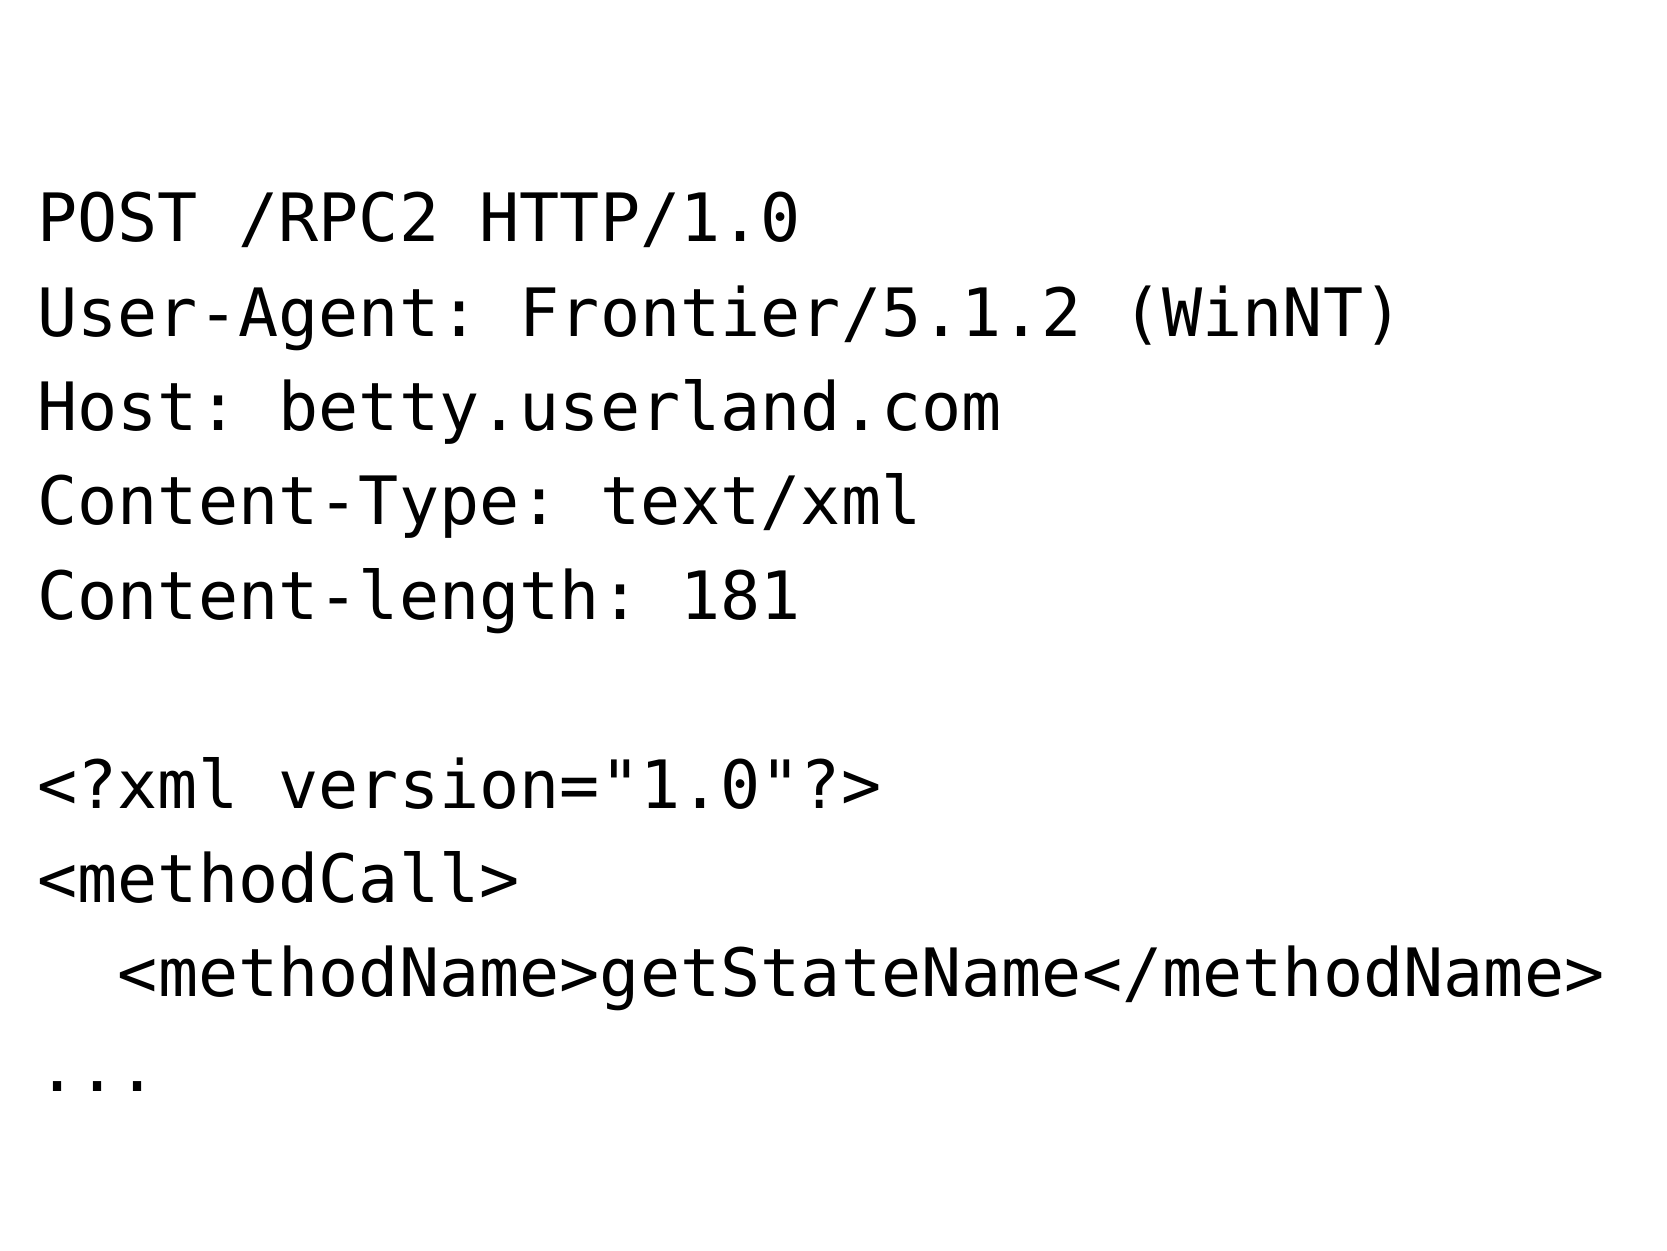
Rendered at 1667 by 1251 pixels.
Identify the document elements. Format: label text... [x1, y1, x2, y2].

text_box POST /RPC2 HTTP/1.0 User-Agent: Frontier/5.1.2 (WinNT) Host: betty.userland.com Content-Type: text/xml Content-length: 181 <?xml version="1.0"?> <methodCall> <methodName>getStateName</methodName> ... [37, 36, 1651, 1251]
